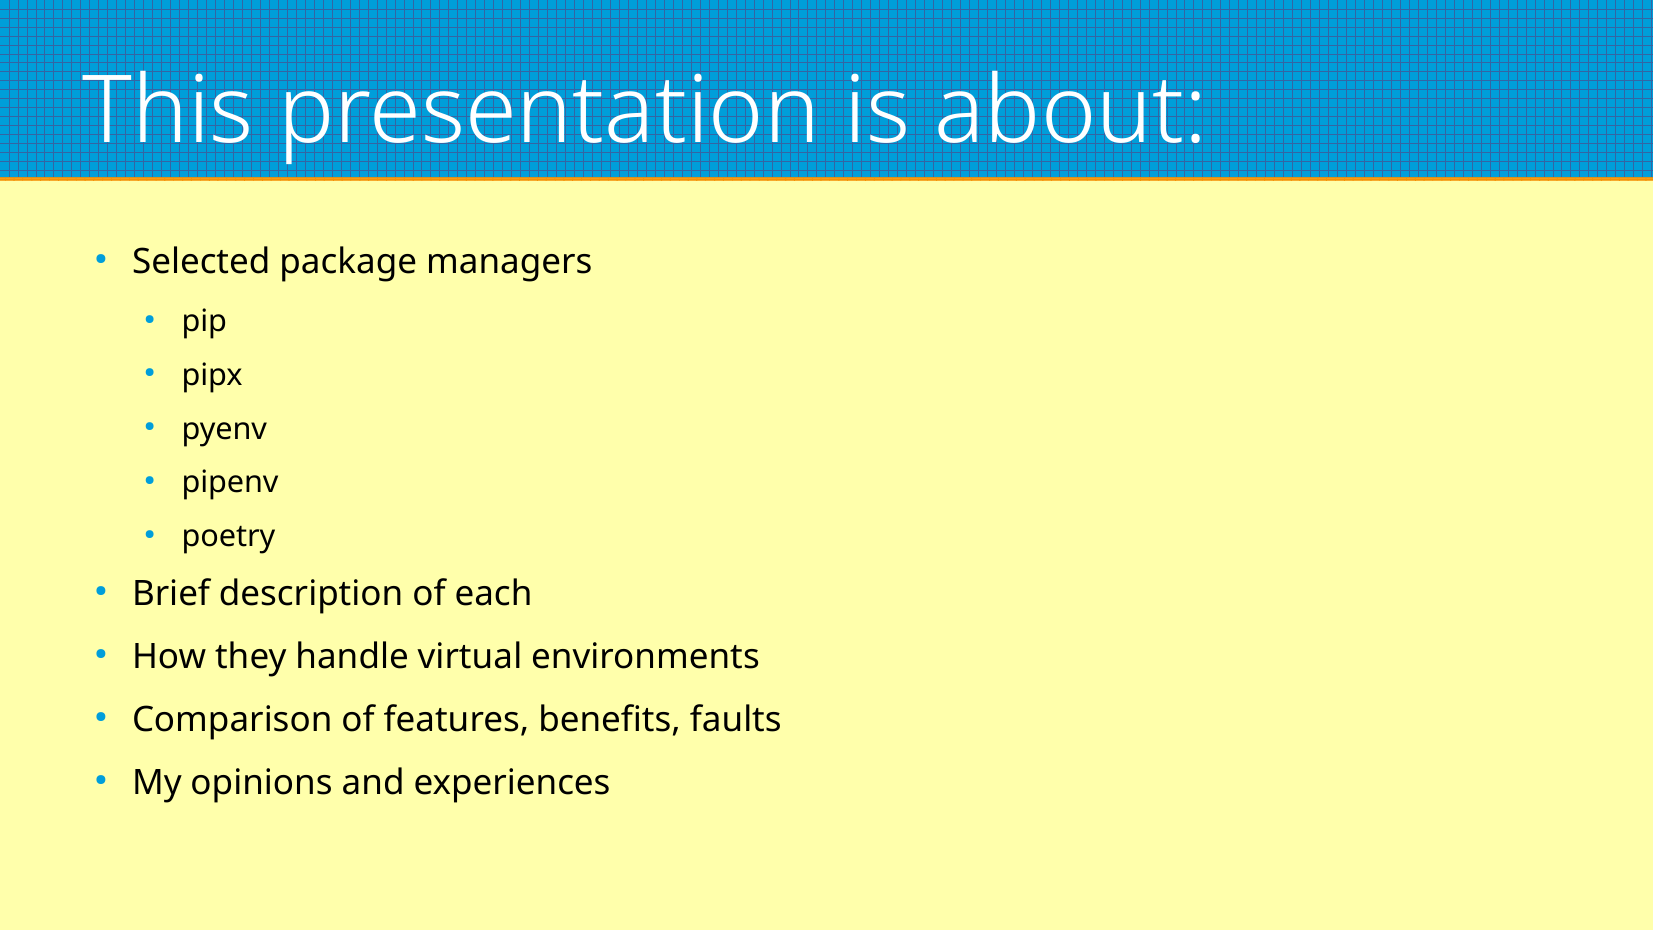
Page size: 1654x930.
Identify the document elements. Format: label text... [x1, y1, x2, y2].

title This presentation is about: [82, 14, 1571, 171]
list Selected package managers pip pipx pyenv pipenv poetry Brief description of each How they handle virtual environments Comparison of features, benefits, faults My opinions and experiences [82, 236, 1562, 810]
